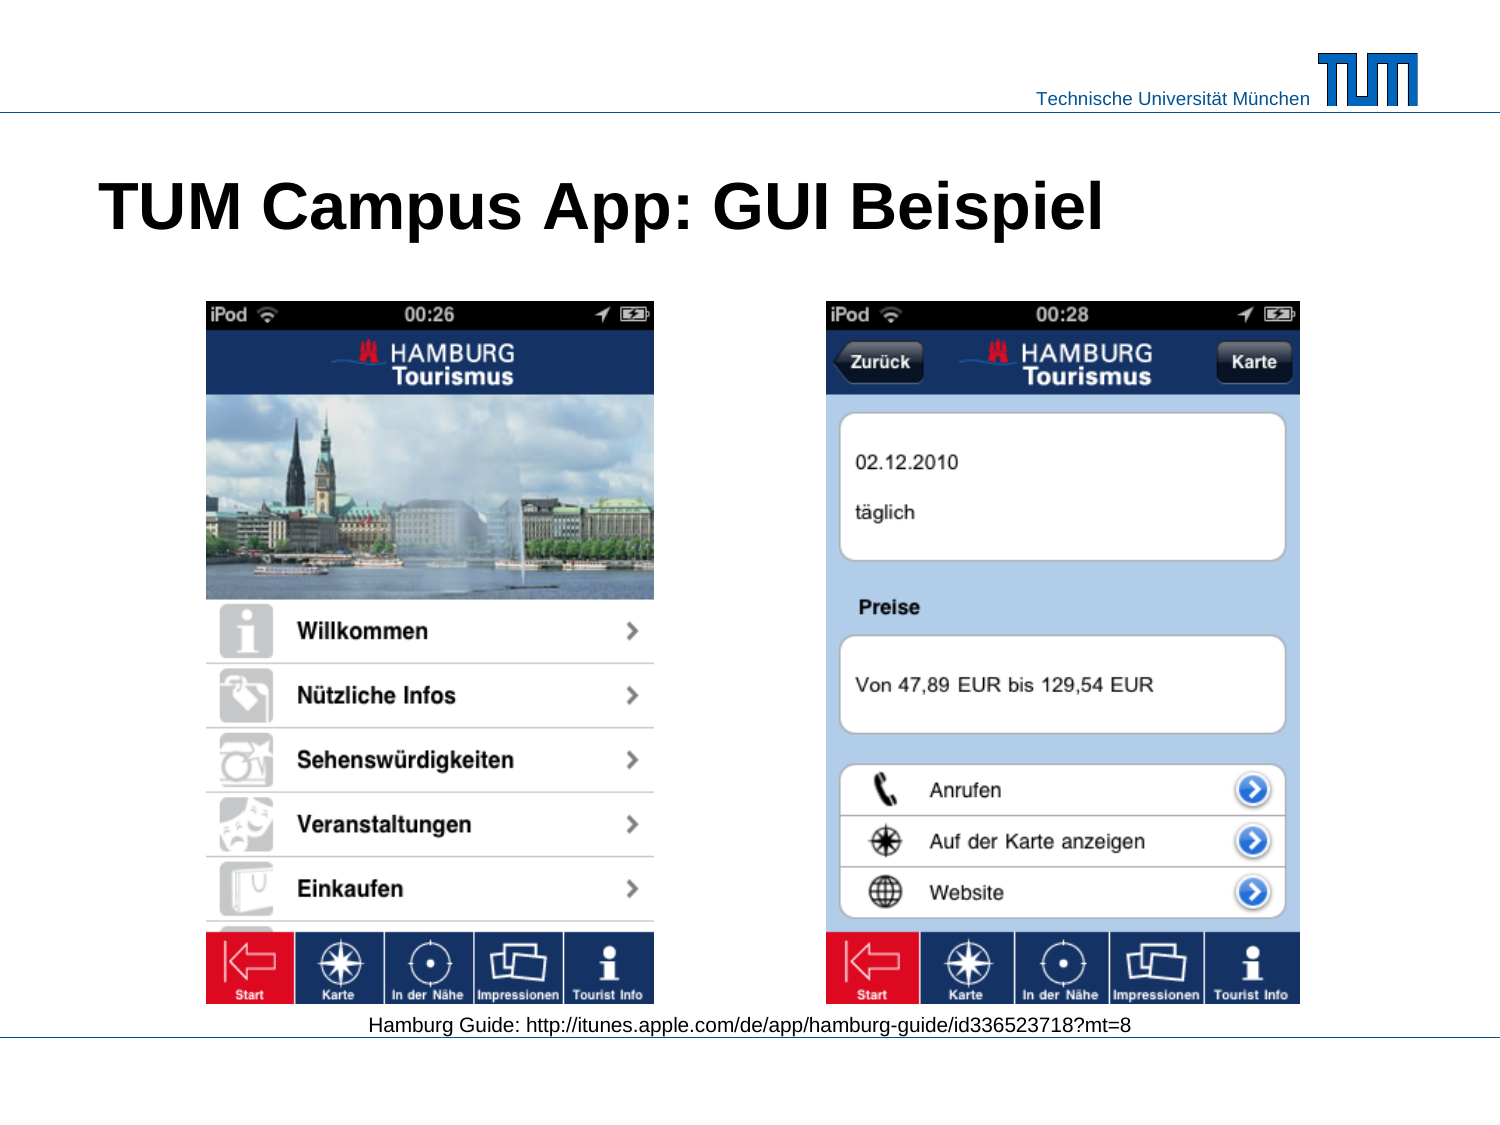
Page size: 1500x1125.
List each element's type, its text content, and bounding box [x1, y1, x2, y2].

title TUM Campus App: GUI Beispiel [83, 149, 1417, 250]
text_box Hamburg Guide: http://itunes.apple.com/de/app/hamburg-guide/id336523718?mt=8 [100, 1003, 1400, 1044]
picture [206, 301, 654, 1003]
picture [826, 301, 1300, 1003]
